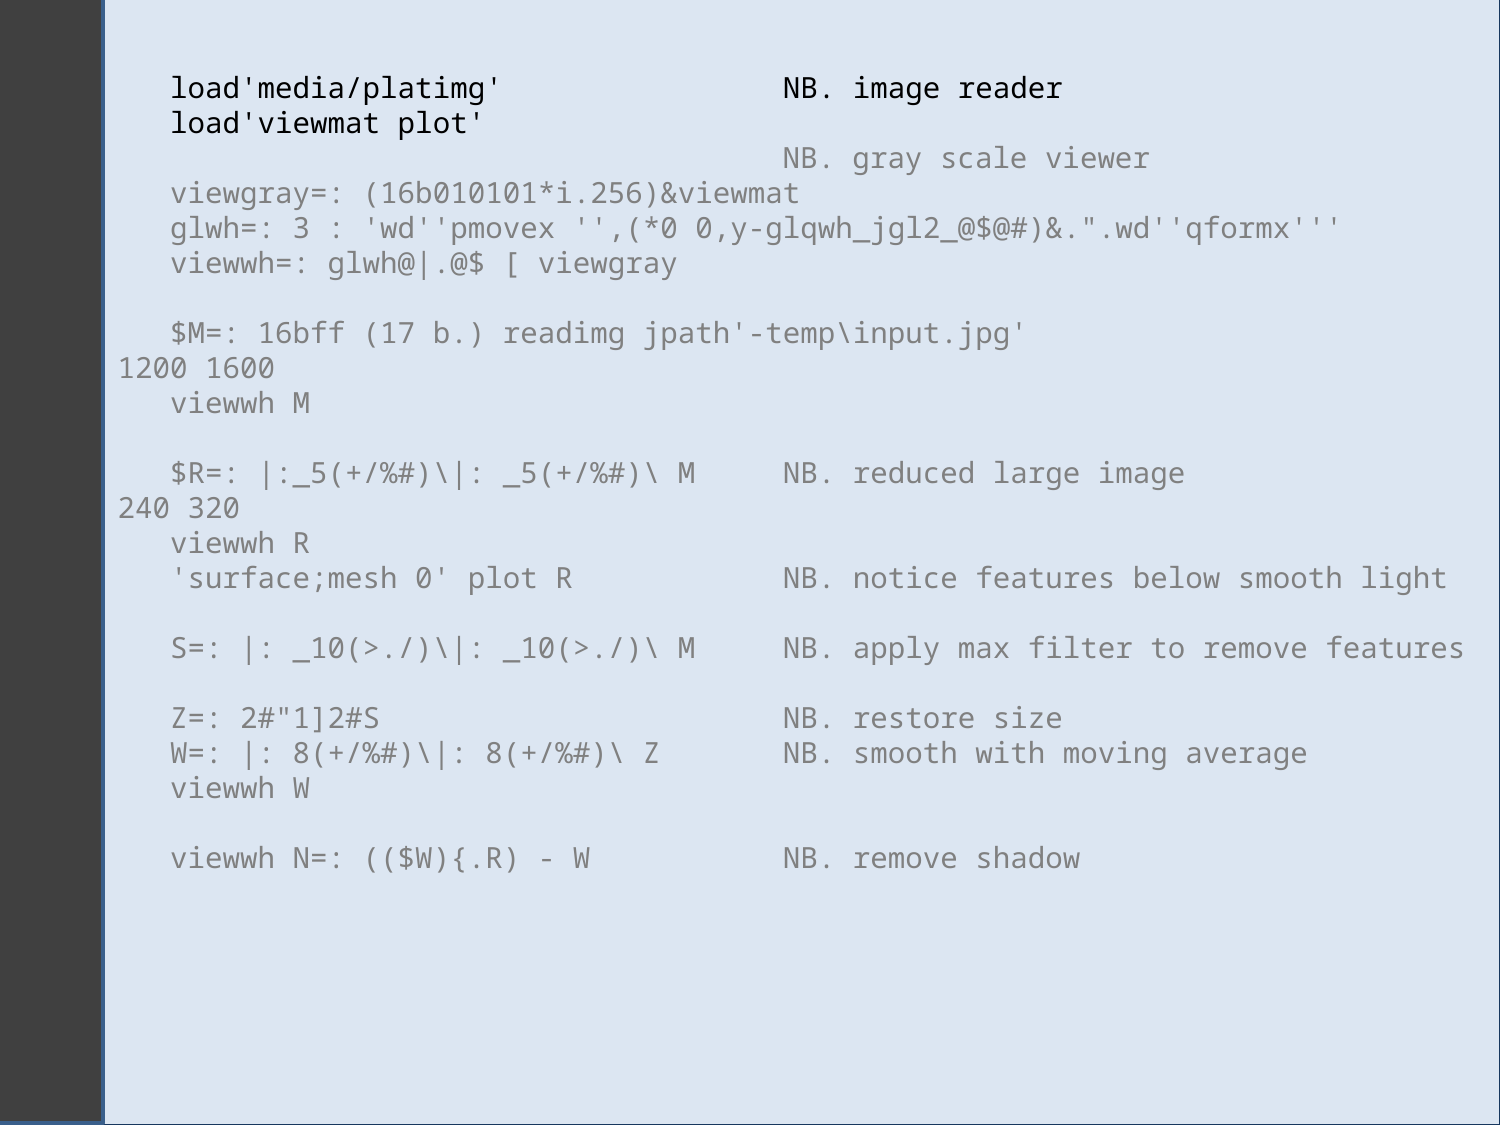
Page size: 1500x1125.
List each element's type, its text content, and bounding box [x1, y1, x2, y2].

text_box load'media/platimg' NB. image reader load'viewmat plot' NB. gray scale viewer viewgray=: (16b010101*i.256)&viewmat glwh=: 3 : 'wd''pmovex '',(*0 0,y-glqwh_jgl2_@$@#)&.".wd''qformx''' viewwh=: glwh@|.@$ [ viewgray $M=: 16bff (17 b.) readimg jpath'-temp\input.jpg' 1200 1600 viewwh M $R=: |:_5(+/%#)\|: _5(+/%#)\ M NB. reduced large image 240 320 viewwh R 'surface;mesh 0' plot R NB. notice features below smooth light S=: |: _10(>./)\|: _10(>./)\ M NB. apply max filter to remove features Z=: 2#"1]2#S NB. restore size W=: |: 8(+/%#)\|: 8(+/%#)\ Z NB. smooth with moving average viewwh W viewwh N=: (($W){.R) - W NB. remove shadow [103, 62, 1486, 882]
text_box [0, 0, 1500, 1125]
